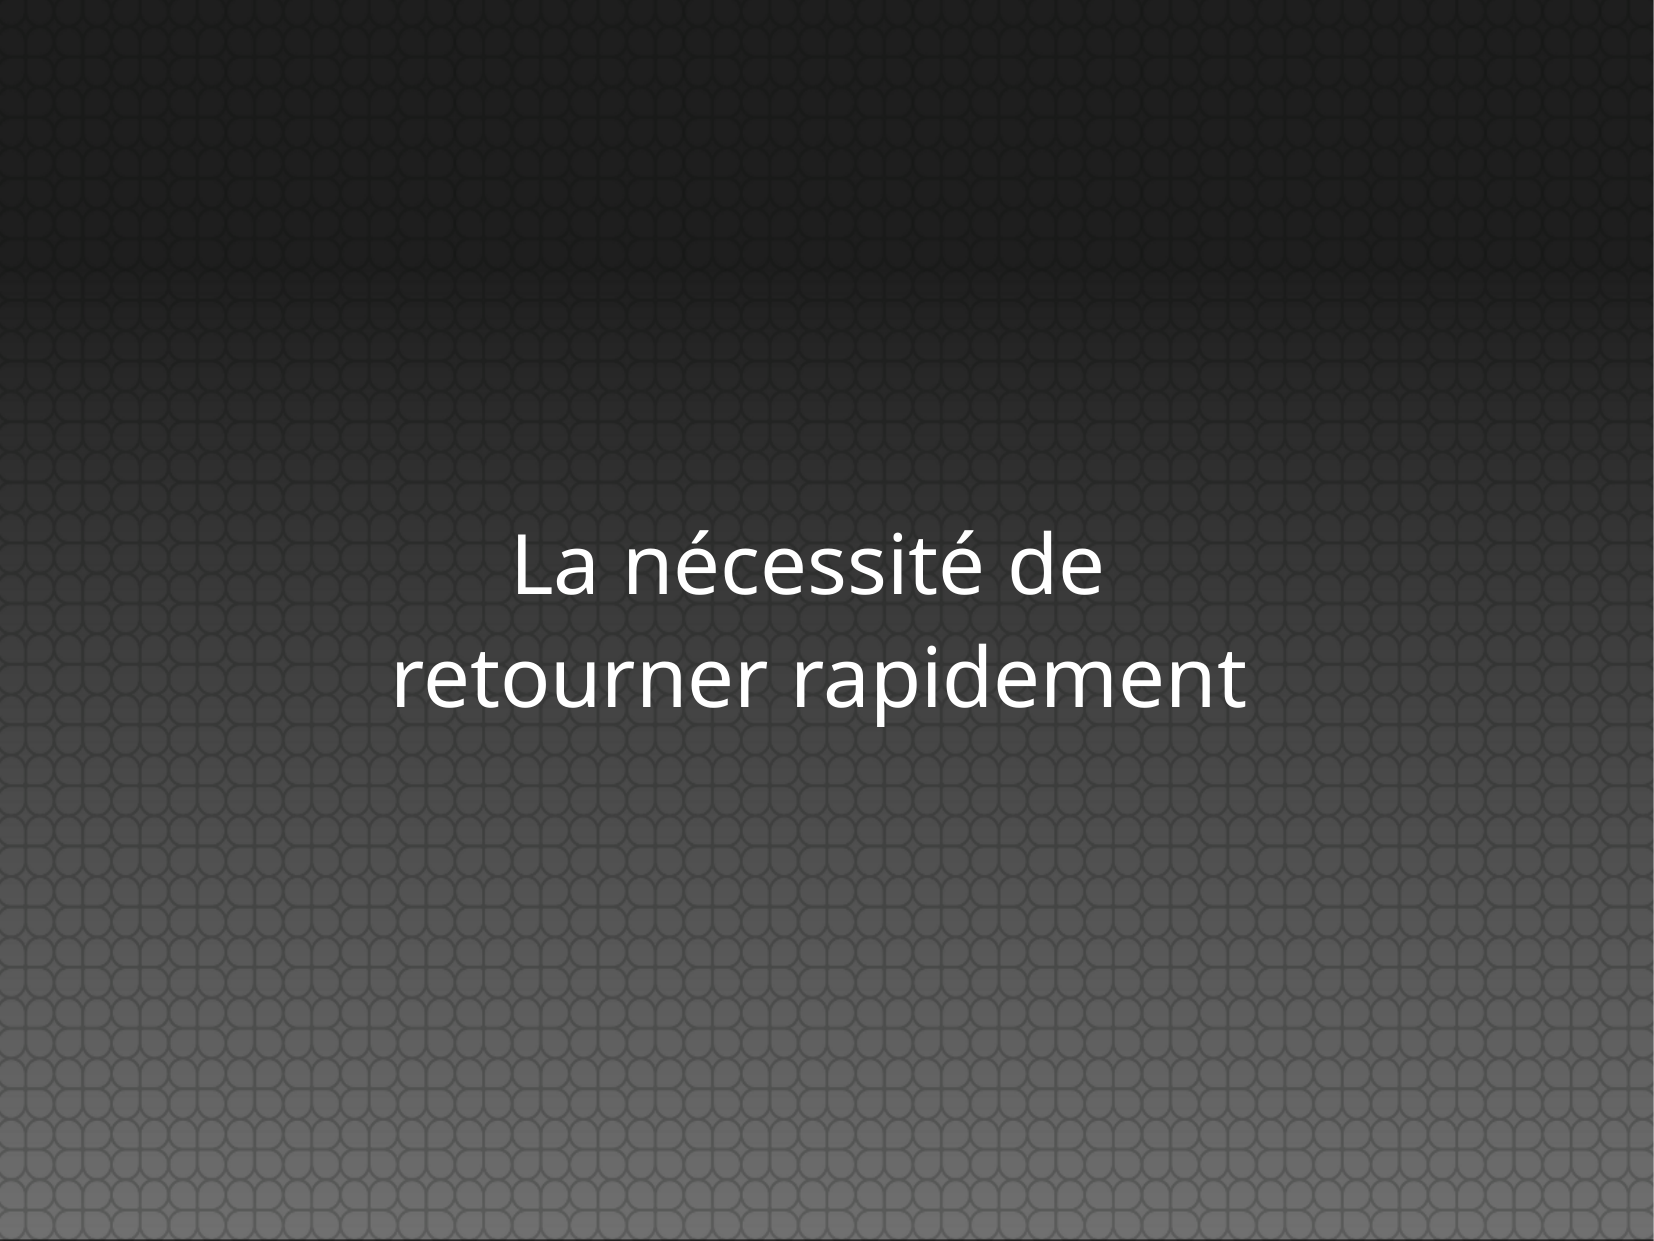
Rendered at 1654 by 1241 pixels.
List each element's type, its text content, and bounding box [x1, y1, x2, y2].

picture [0, 0, 1654, 1241]
title La nécessité de retourner rapidement [75, 525, 1564, 713]
